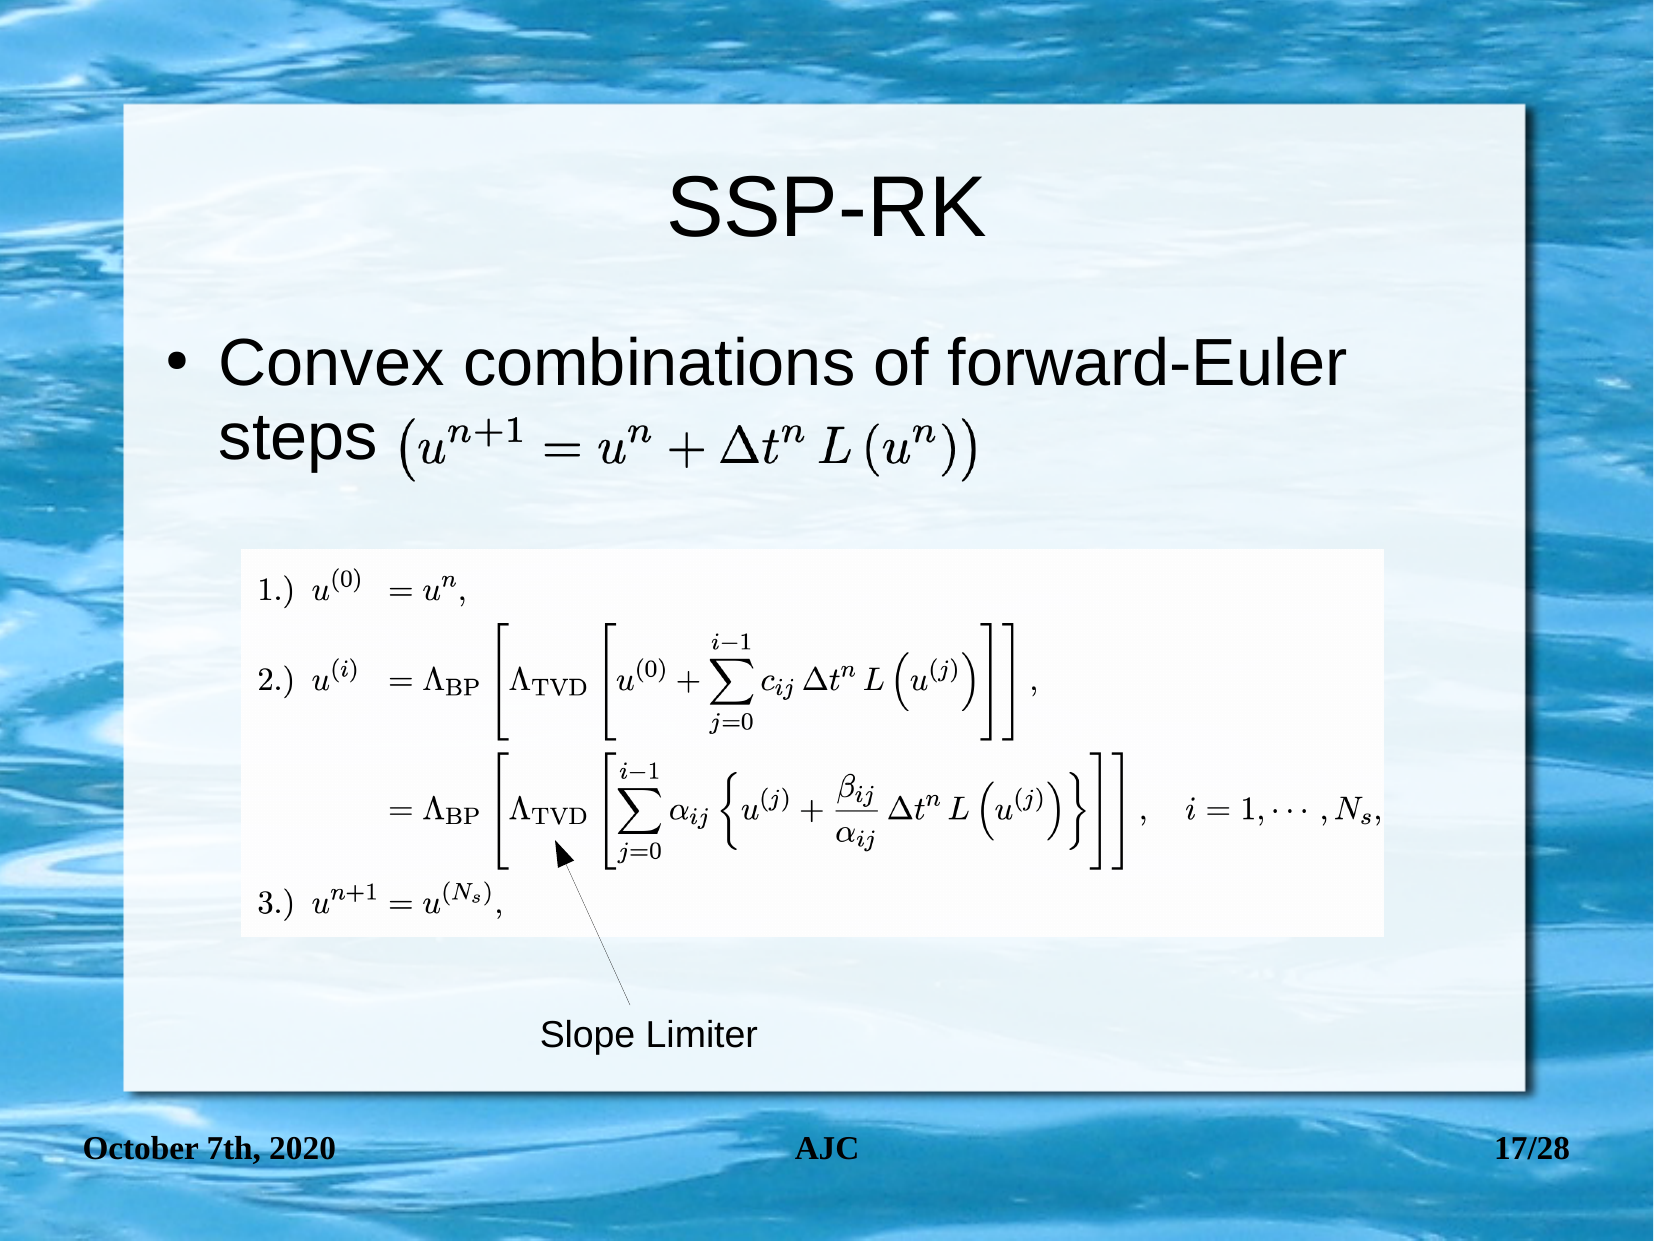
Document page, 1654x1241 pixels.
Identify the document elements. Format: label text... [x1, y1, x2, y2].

picture [0, 0, 1654, 1241]
list Convex combinations of forward-Euler steps [147, 324, 1506, 1064]
title SSP-RK [147, 118, 1506, 296]
text_box Slope Limiter [525, 1006, 781, 1064]
